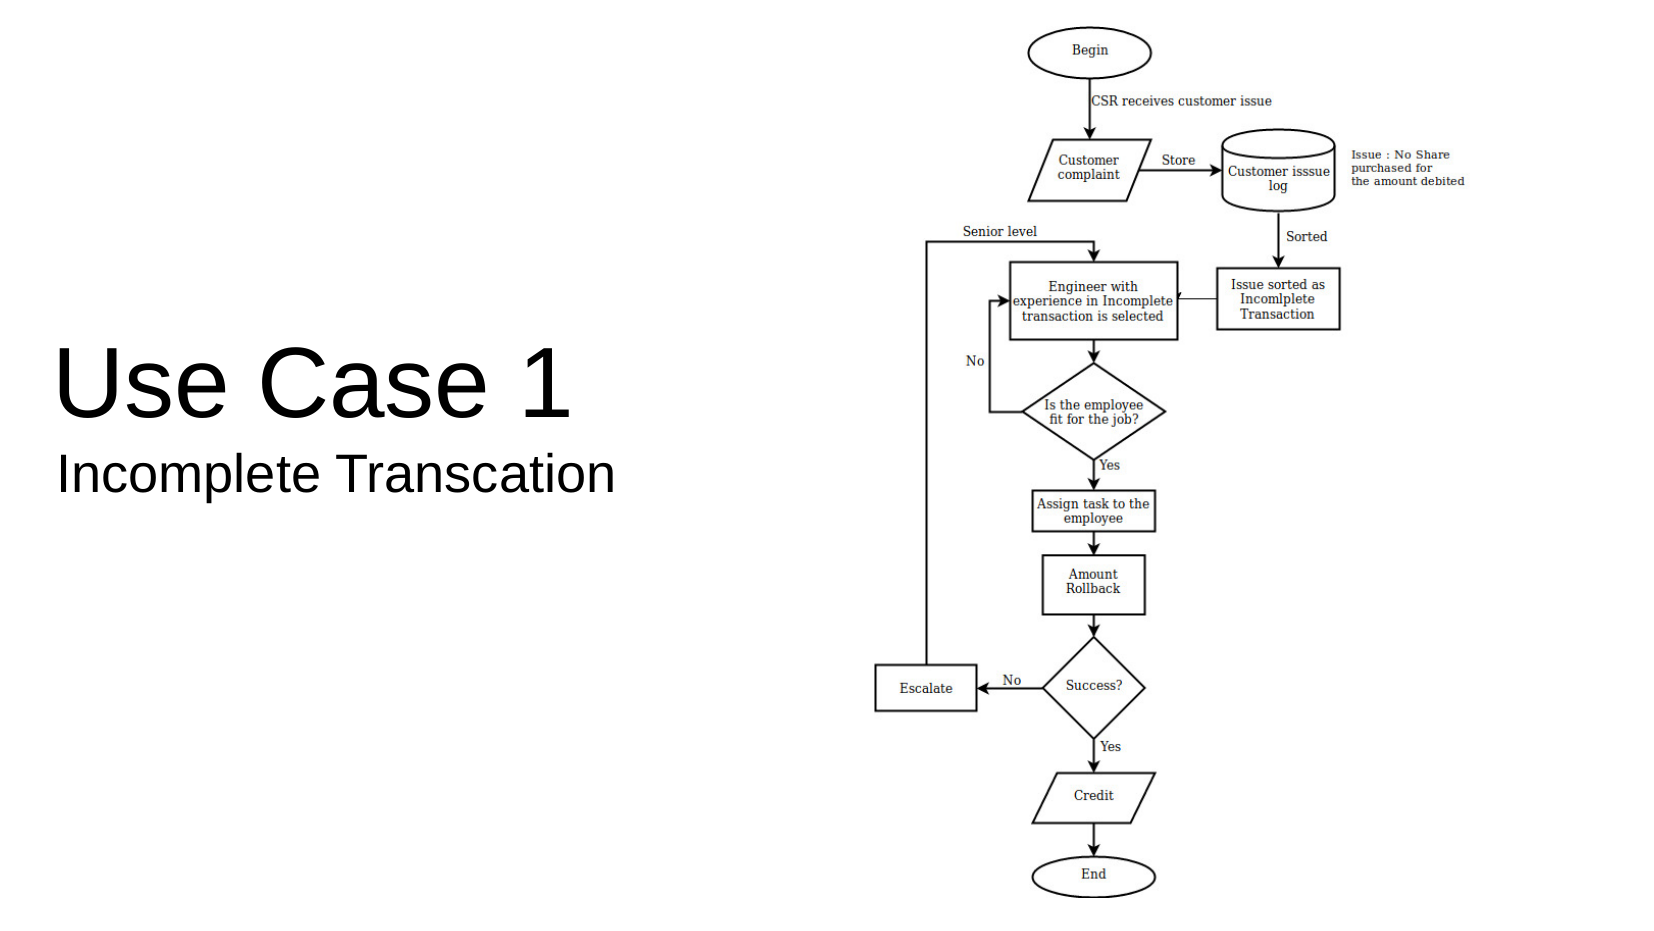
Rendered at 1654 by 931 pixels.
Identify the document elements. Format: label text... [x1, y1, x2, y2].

title Use Case 1 [0, 305, 650, 461]
text_box Incomplete Transcation [41, 436, 874, 502]
picture [874, 26, 1483, 898]
